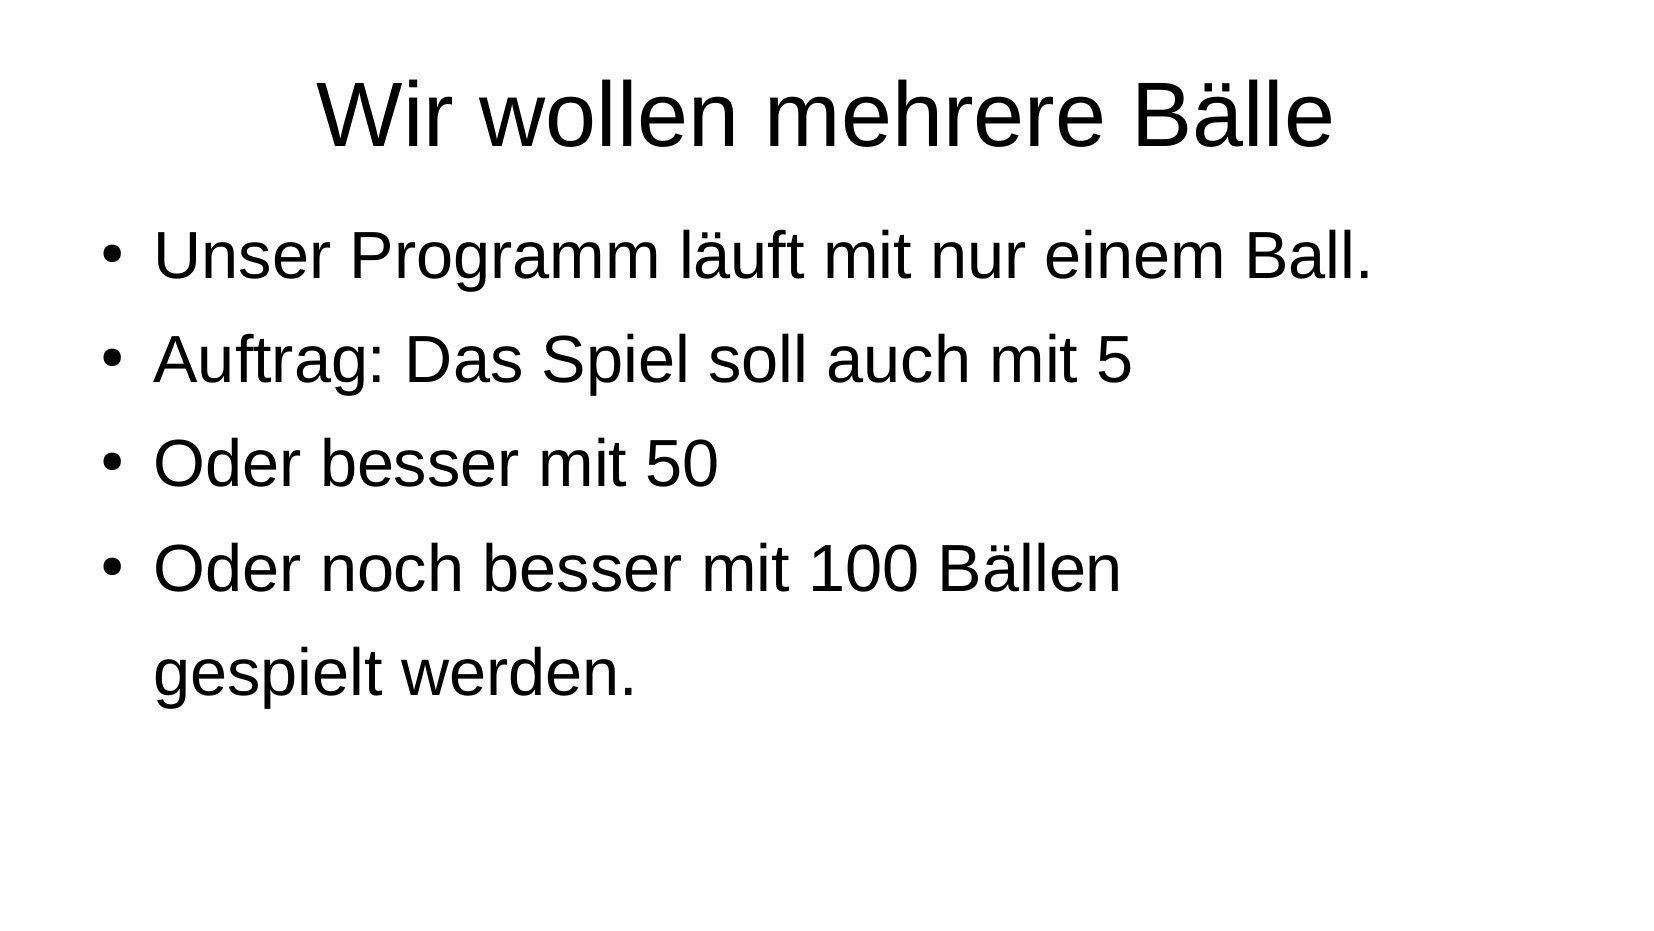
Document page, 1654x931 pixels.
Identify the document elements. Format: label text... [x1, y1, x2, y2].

list Unser Programm läuft mit nur einem Ball. Auftrag: Das Spiel soll auch mit 5 Oder besser mit 50 Oder noch besser mit 100 Bällen gespielt werden. [82, 217, 1571, 758]
title Wir wollen mehrere Bälle [82, 37, 1571, 193]
